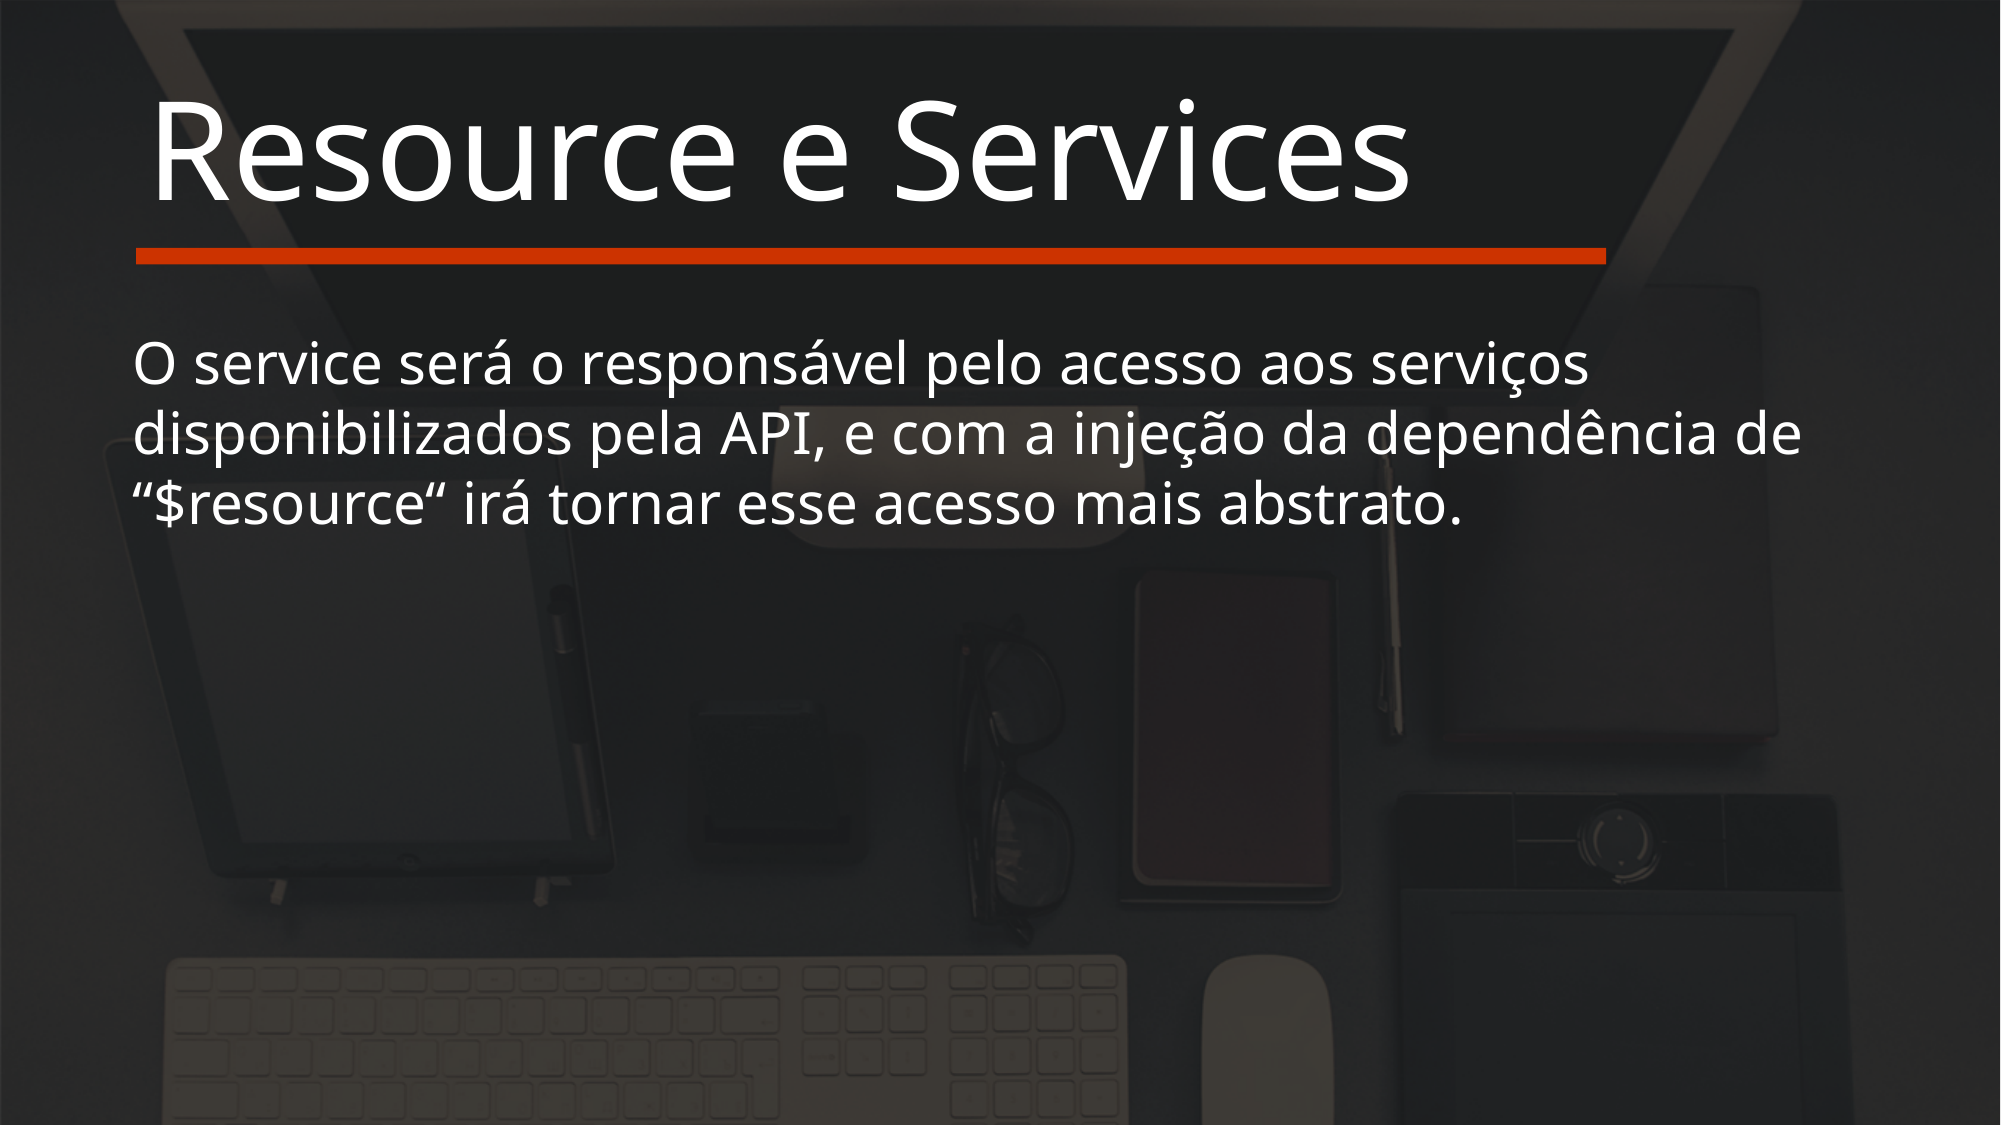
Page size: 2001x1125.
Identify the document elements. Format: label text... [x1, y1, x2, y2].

picture [0, 0, 2001, 1125]
text_box O service será o responsável pelo acesso aos serviços disponibilizados pela API, e com a injeção da dependência de “$resource“ irá tornar esse acesso mais abstrato. [118, 318, 1836, 775]
text_box [136, 247, 1607, 265]
text_box Resource e Services [132, 47, 1654, 265]
